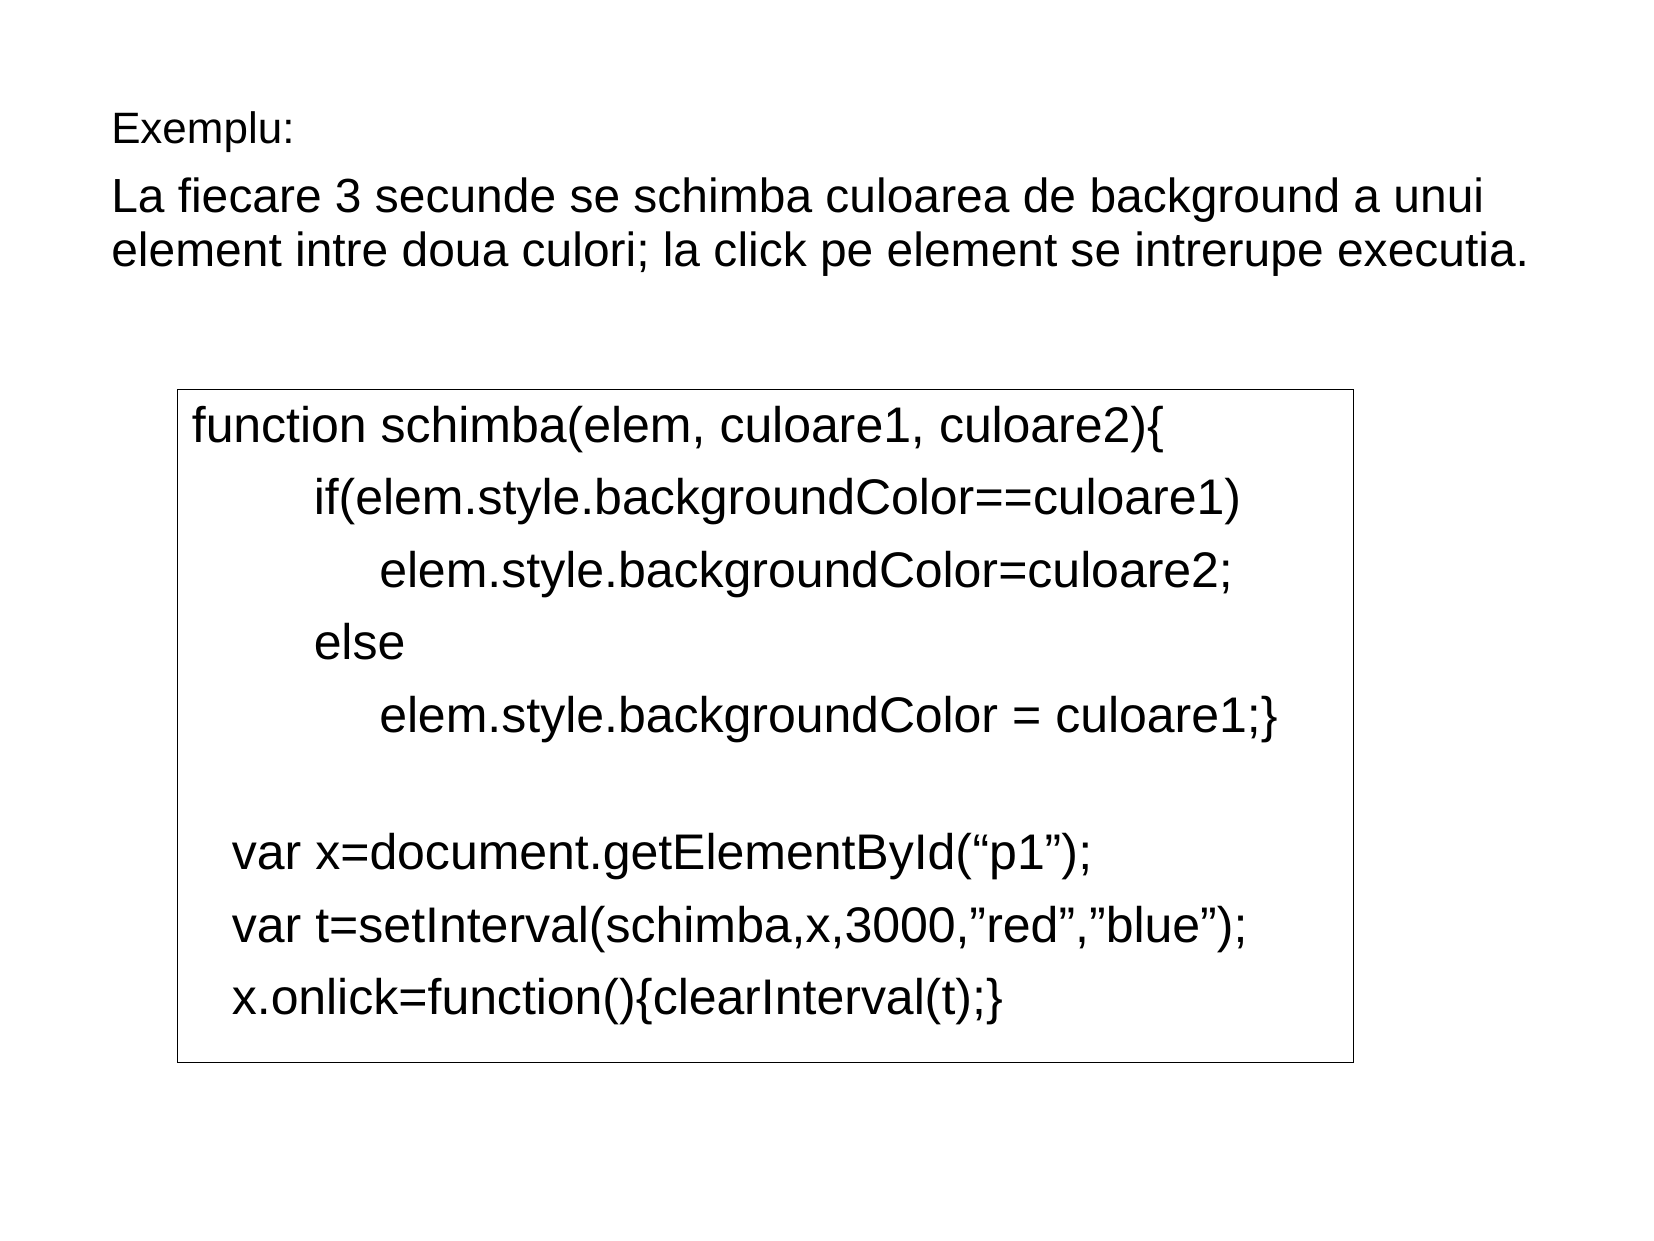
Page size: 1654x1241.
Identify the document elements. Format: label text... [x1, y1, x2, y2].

text_box function schimba(elem, culoare1, culoare2){ if(elem.style.backgroundColor==culoare1) elem.style.backgroundColor=culoare2; else elem.style.backgroundColor = culoare1;} [177, 389, 1354, 1063]
text_box Exemplu: La fiecare 3 secunde se schimba culoarea de background a unui element intre doua culori; la click pe element se intrerupe executia. [96, 96, 1585, 331]
text_box var x=document.getElementById(“p1”); var t=setInterval(schimba,x,3000,”red”,”blue”); x.onlick=function(){clearInterval(t);} [29, 817, 1288, 1105]
